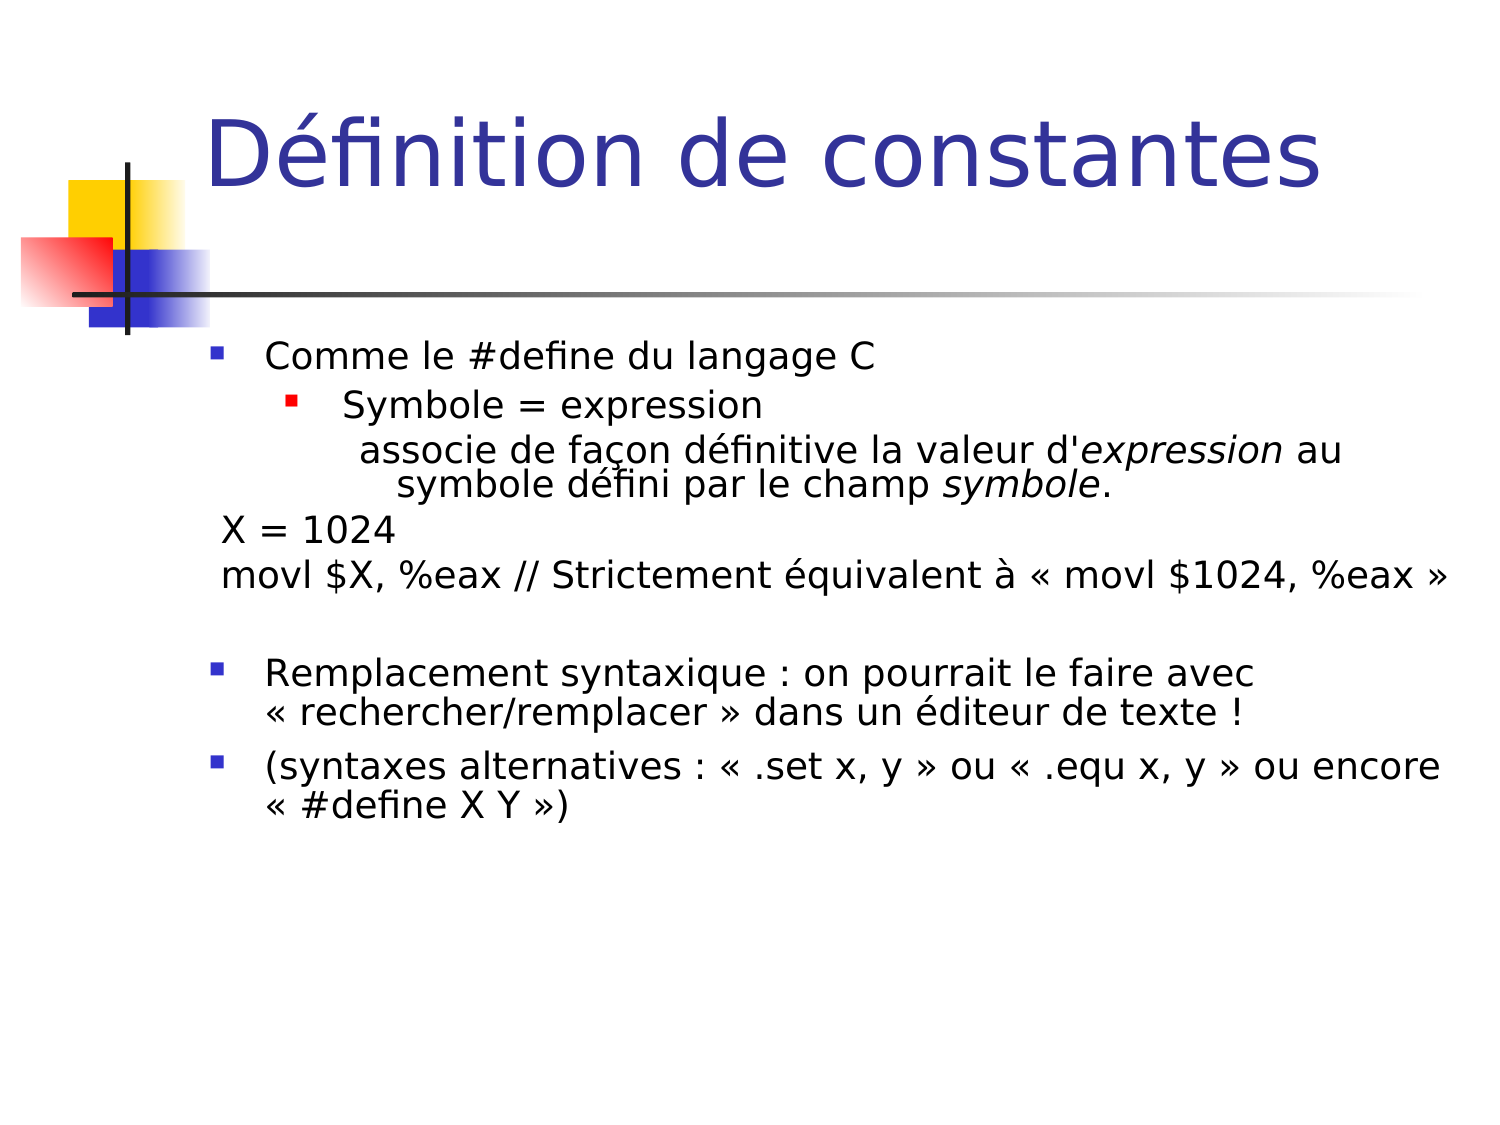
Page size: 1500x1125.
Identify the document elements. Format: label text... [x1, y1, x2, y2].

list Comme le #define du langage C Symbole = expression associe de façon définitive la valeur d'expression au symbole défini par le champ symbole. X = 1024 movl $X, %eax // Strictement équivalent à « movl $1024, %eax » Remplacement syntaxique : on pourrait le faire avec « rechercher/remplacer » dans un éditeur de texte ! (syntaxes alternatives : « .set x, y » ou « .equ x, y » ou encore « #define X Y ») [193, 330, 1469, 1021]
title Définition de constantes [188, 27, 1467, 283]
